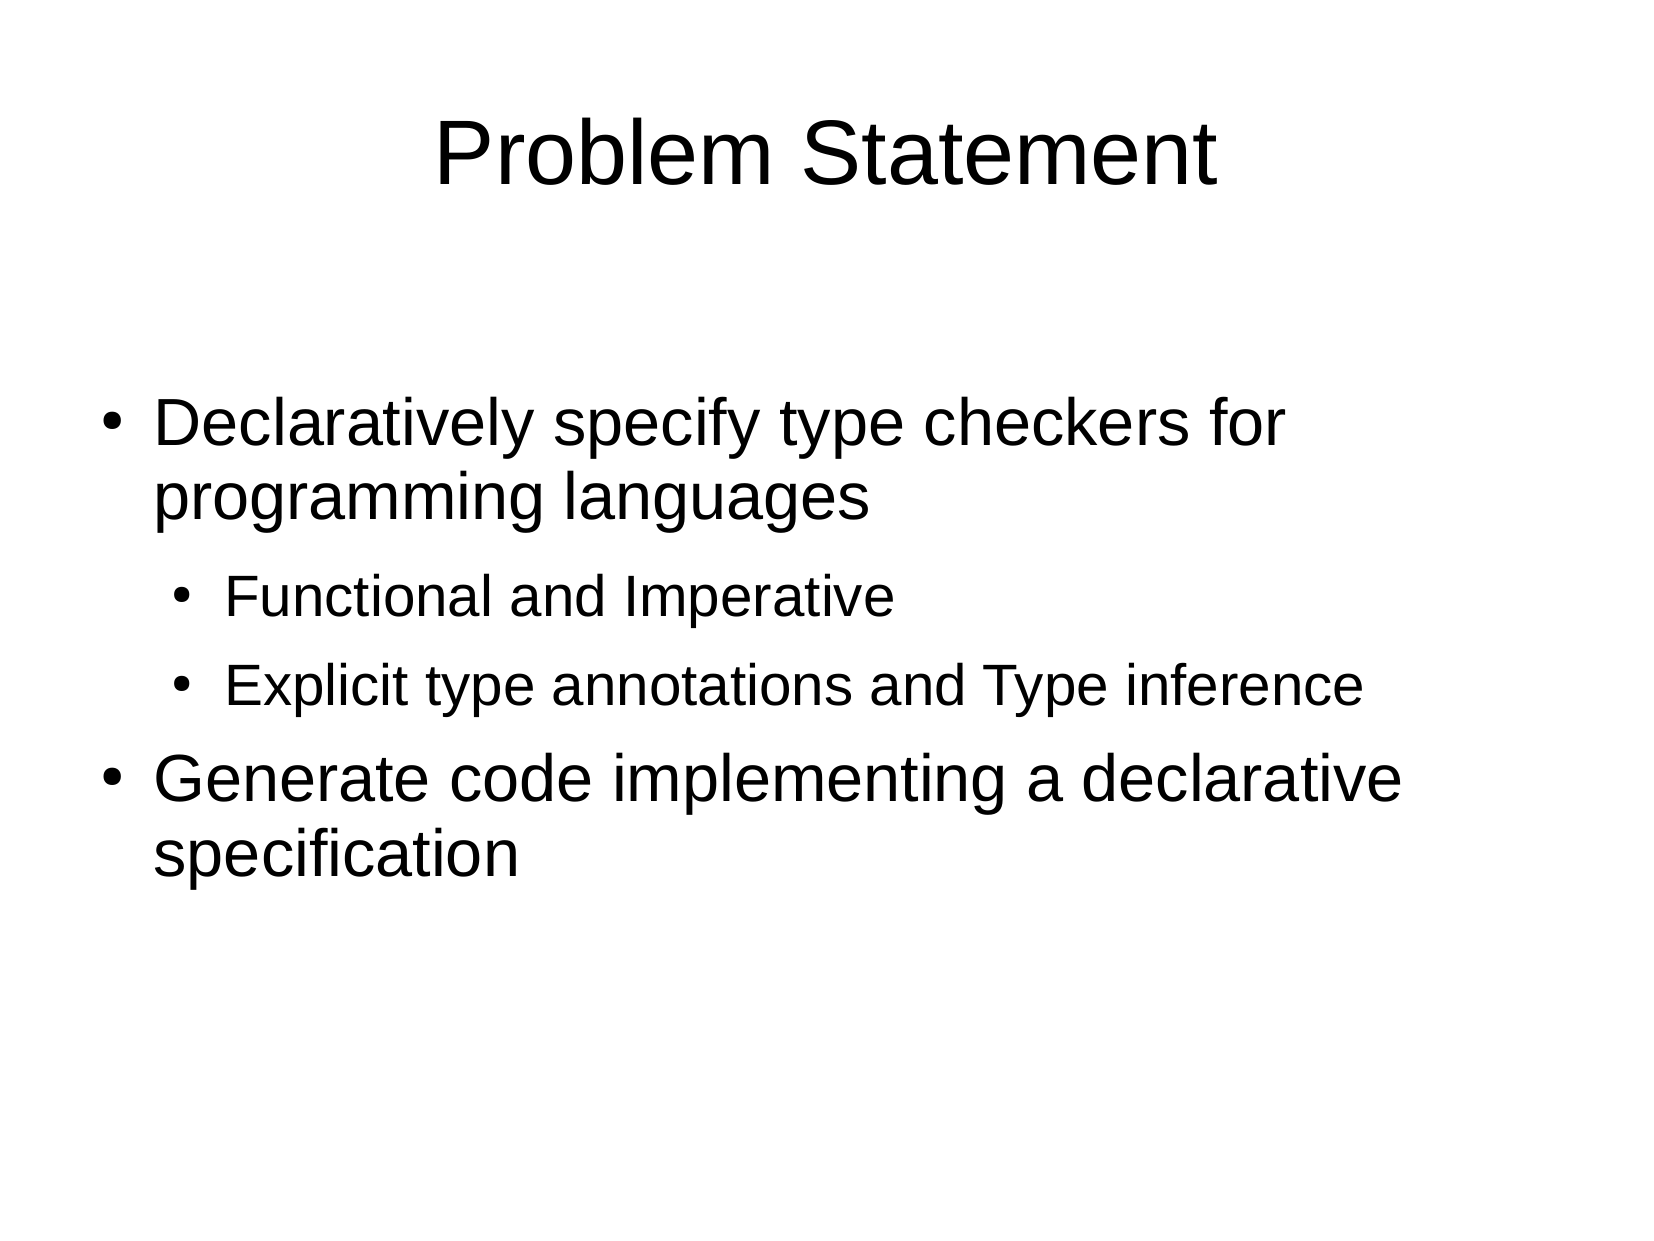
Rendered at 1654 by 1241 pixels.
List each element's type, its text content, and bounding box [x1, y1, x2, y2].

title Problem Statement [82, 49, 1571, 257]
list Declaratively specify type checkers for programming languages Functional and Imperative Explicit type annotations and Type inference Generate code implementing a declarative specification [82, 384, 1571, 1204]
